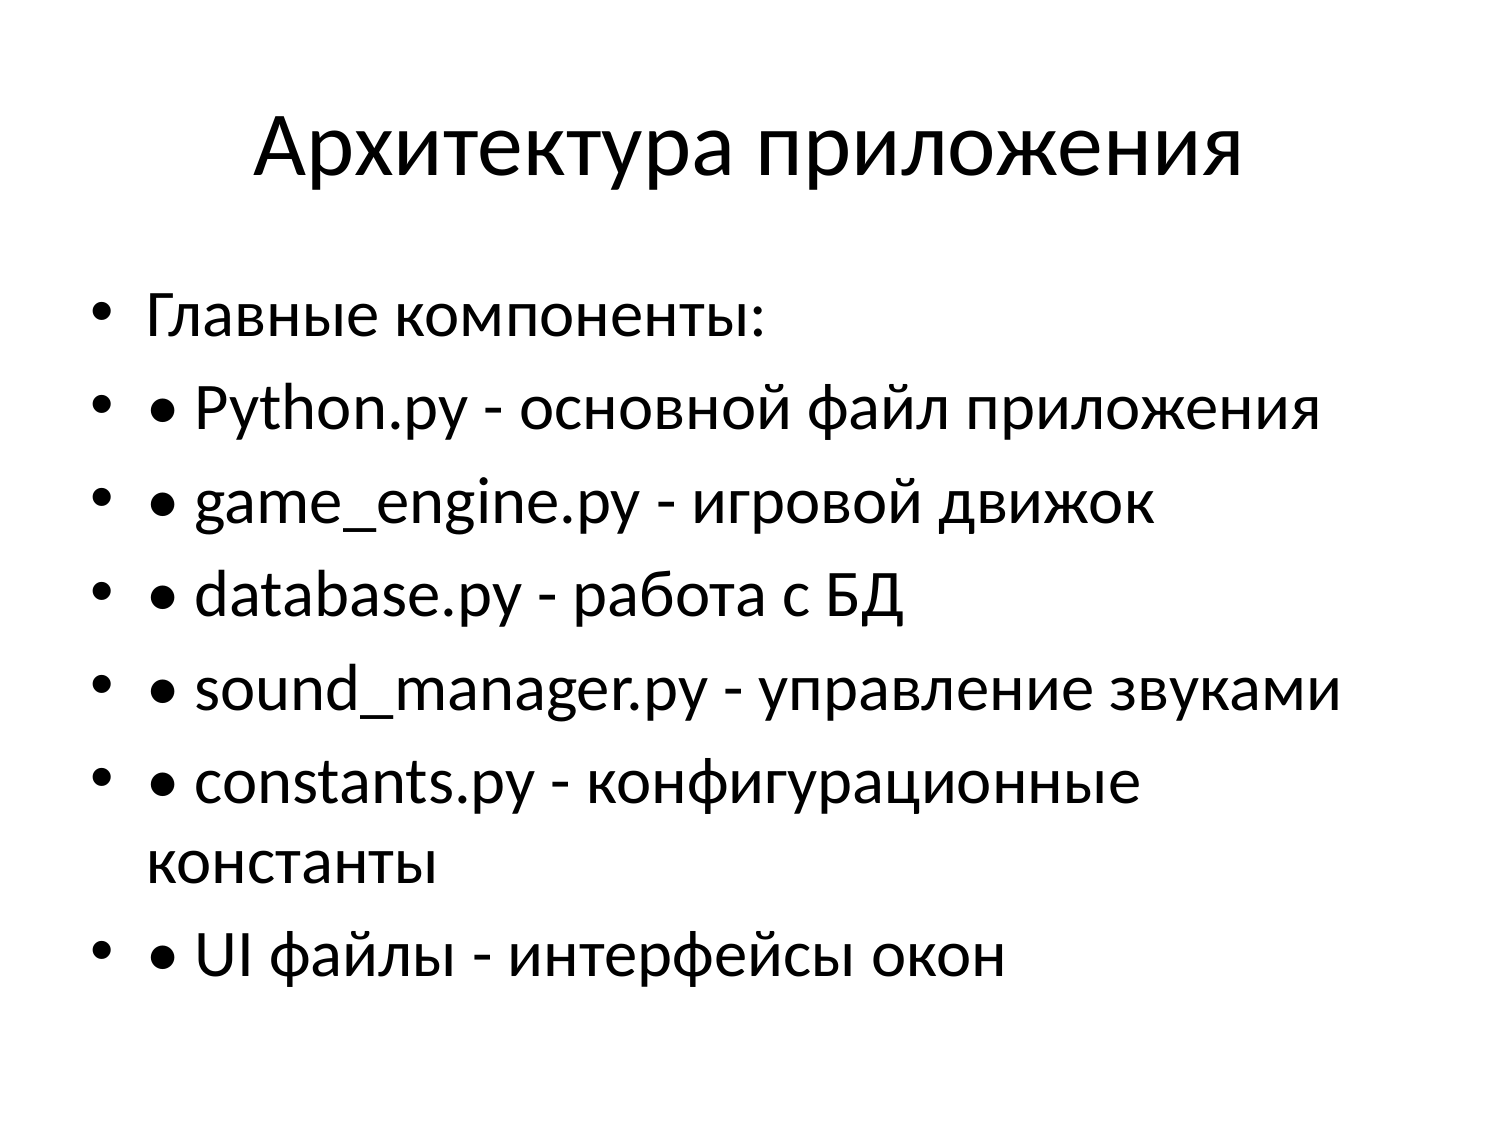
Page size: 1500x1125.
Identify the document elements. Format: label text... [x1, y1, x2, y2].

title Архитектура приложения [75, 45, 1425, 233]
list Главные компоненты: • Python.py - основной файл приложения • game_engine.py - игровой движок • database.py - работа с БД • sound_manager.py - управление звуками • constants.py - конфигурационные константы • UI файлы - интерфейсы окон [75, 262, 1425, 1005]
